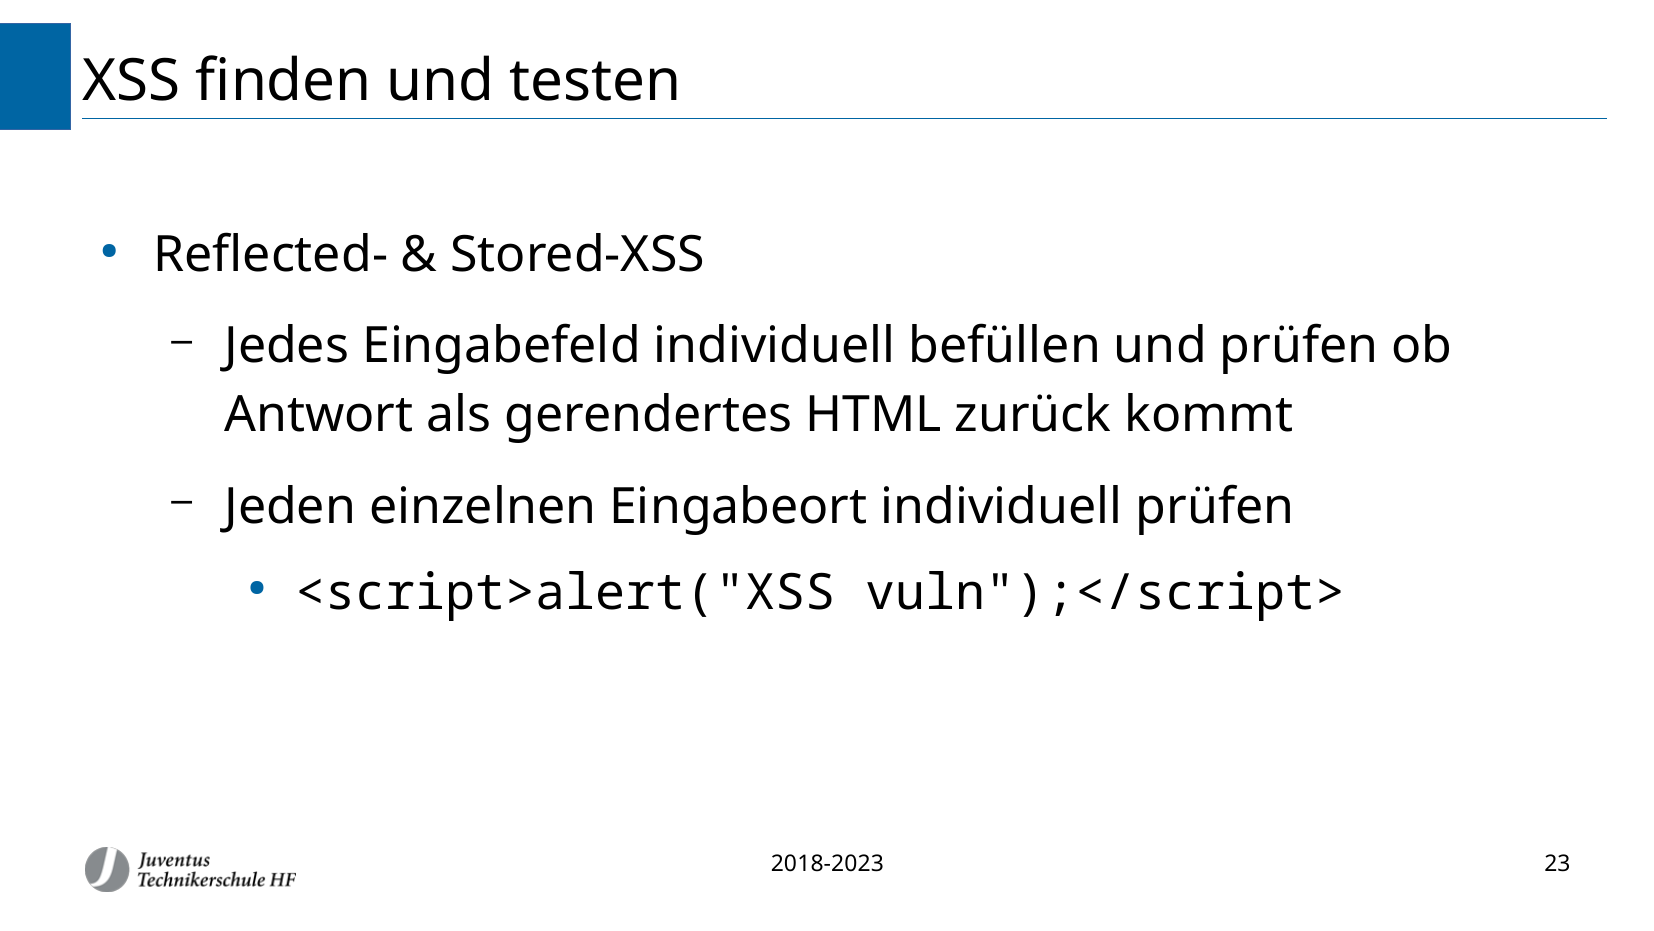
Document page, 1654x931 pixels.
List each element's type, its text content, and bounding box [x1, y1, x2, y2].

title XSS finden und testen [82, 37, 1571, 119]
list Reflected- & Stored-XSS Jedes Eingabefeld individuell befüllen und prüfen ob Antwort als gerendertes HTML zurück kommt Jeden einzelnen Eingabeort individuell prüfen <script>alert("XSS vuln");</script> [82, 217, 1571, 758]
picture [85, 847, 296, 892]
